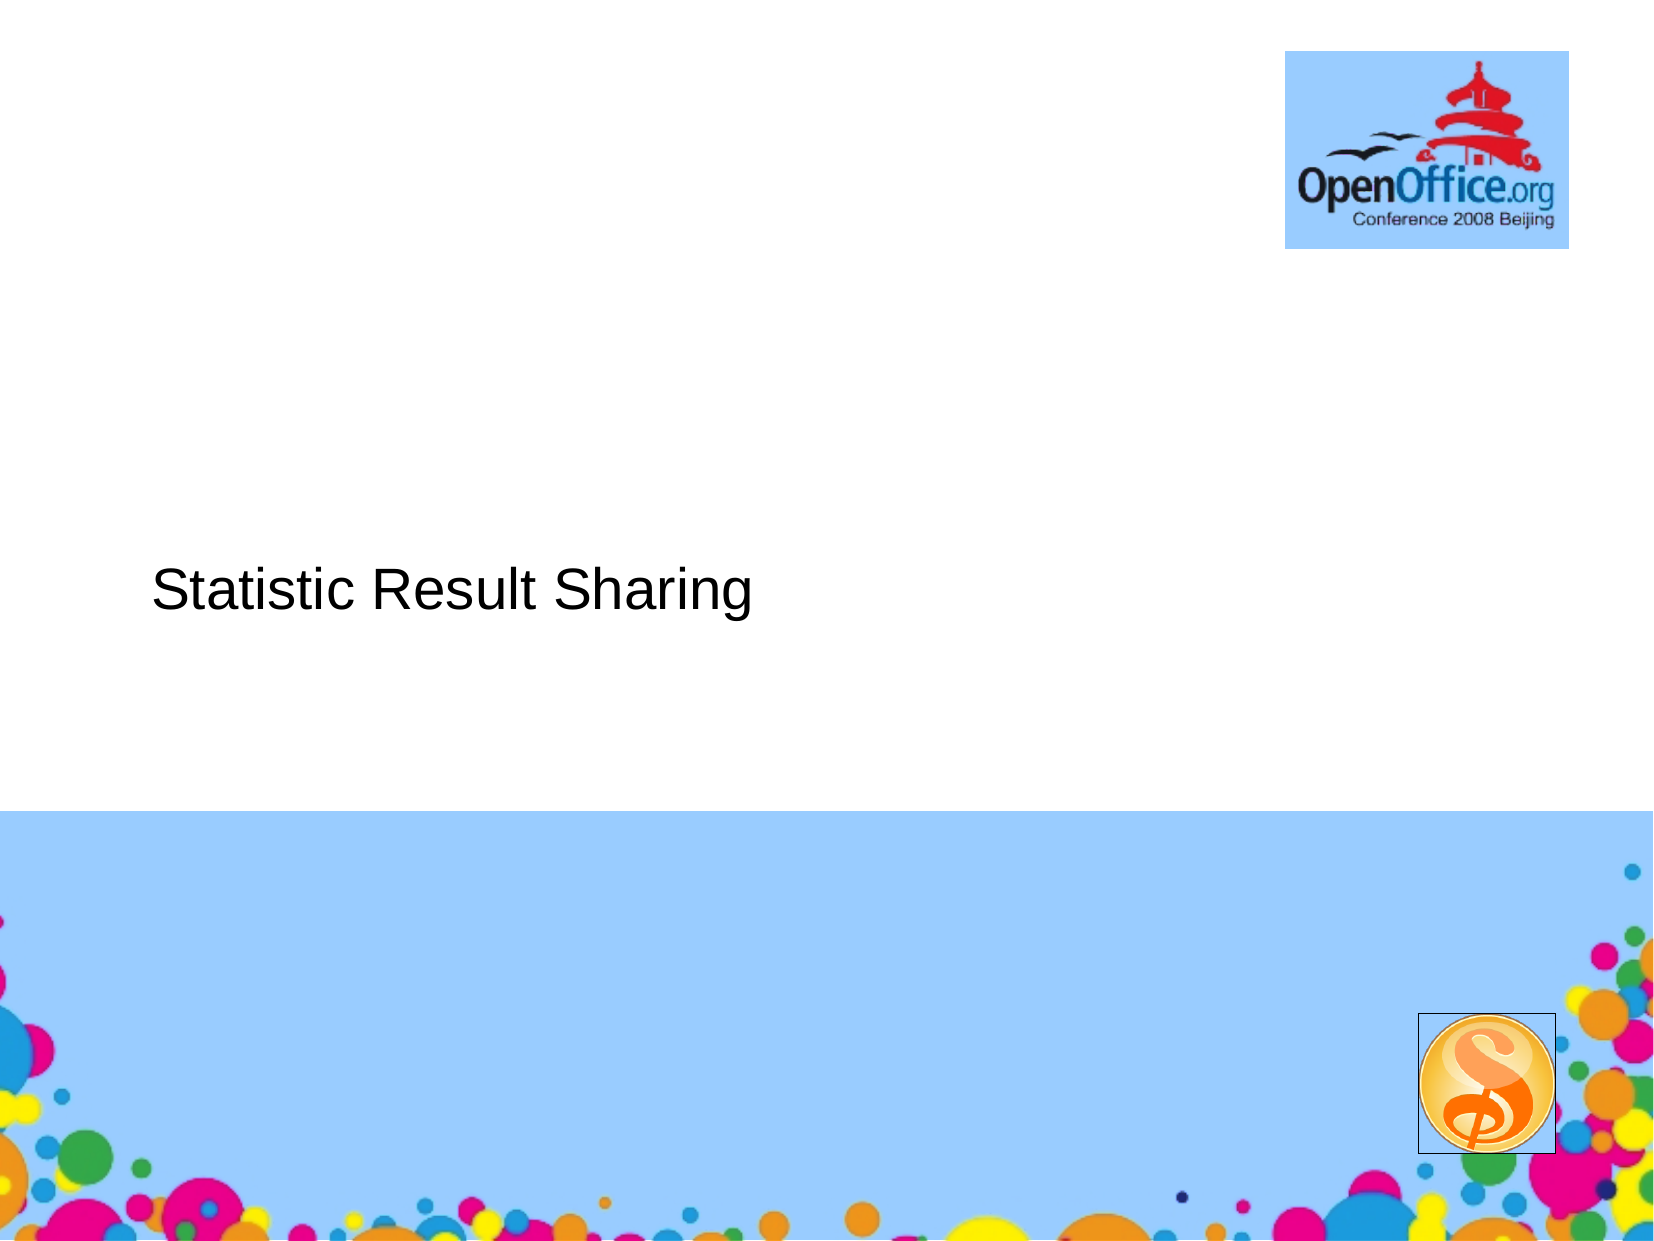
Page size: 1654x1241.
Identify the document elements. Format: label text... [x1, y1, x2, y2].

title Statistic Result Sharing [150, 559, 1486, 622]
picture [1285, 51, 1569, 250]
picture [0, 810, 1654, 1241]
